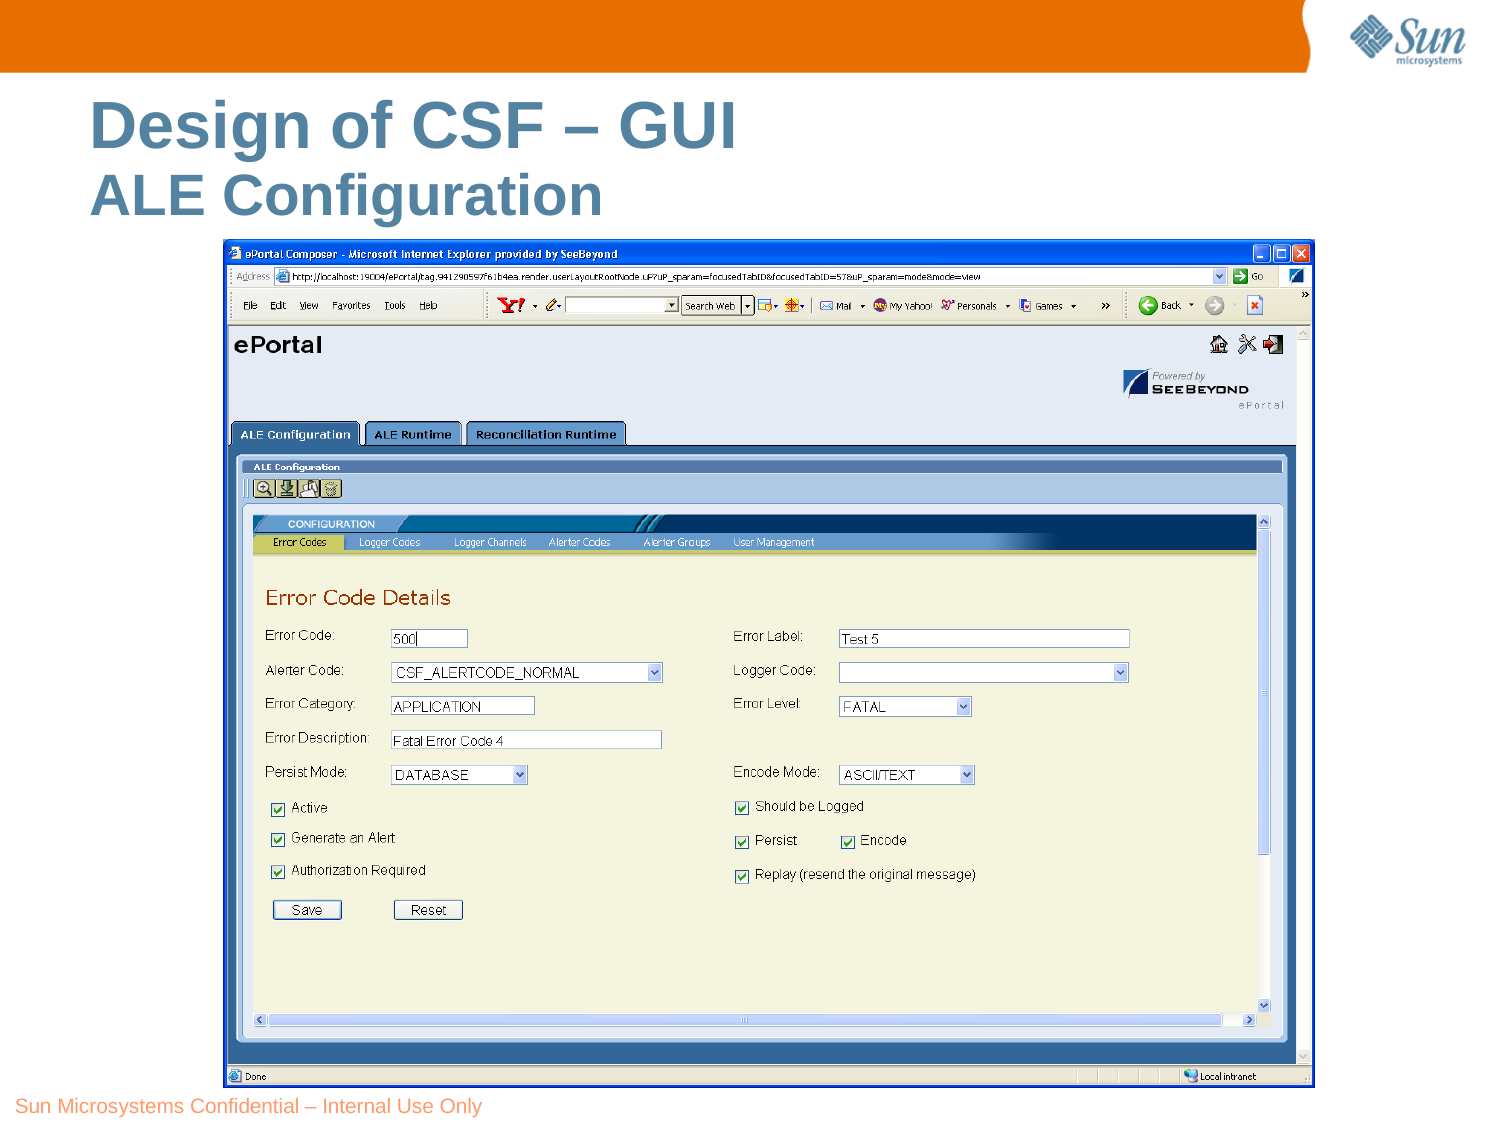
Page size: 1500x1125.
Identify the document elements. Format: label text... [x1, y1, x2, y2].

title Design of CSF – GUI ALE Configuration [75, 79, 1426, 237]
picture [0, 0, 1500, 75]
text_box [223, 239, 1315, 1088]
